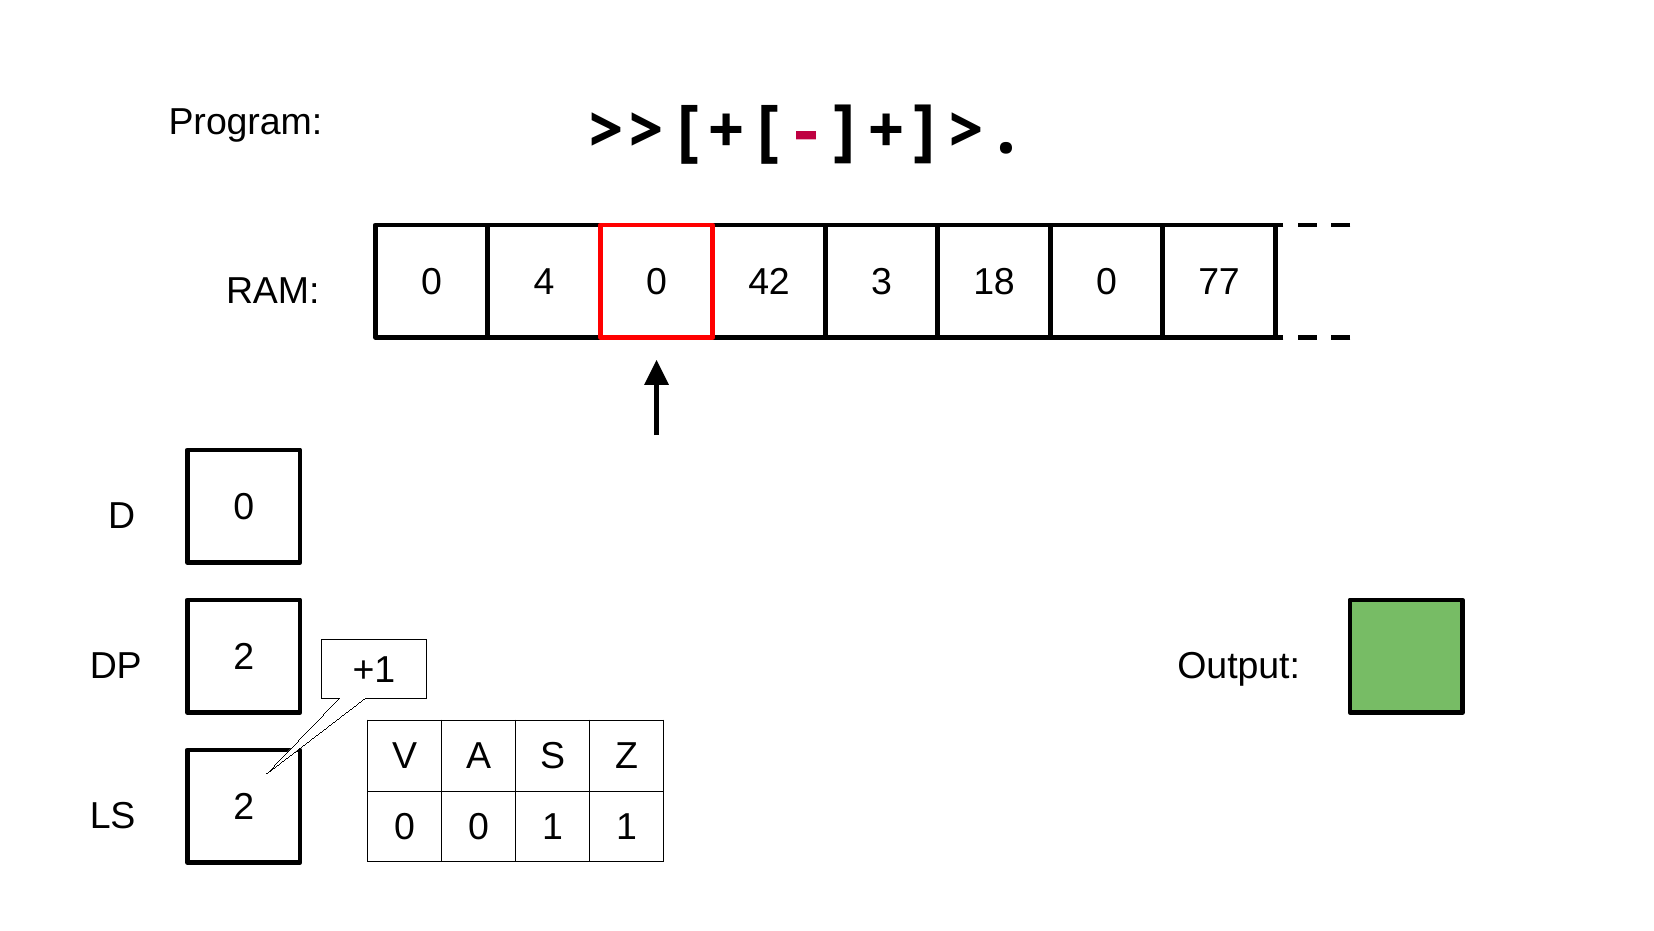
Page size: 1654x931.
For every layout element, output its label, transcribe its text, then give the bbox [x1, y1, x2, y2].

text_box 3 [825, 224, 937, 338]
text_box 0 [375, 224, 487, 338]
text_box LS [75, 787, 151, 845]
text_box 0 [1050, 224, 1162, 338]
text_box 2 [187, 599, 300, 713]
table_header Z [590, 721, 663, 791]
text_box 4 [487, 224, 600, 338]
text_box >>[+[-]+]>. [337, 75, 1276, 168]
text_box 77 [1162, 224, 1276, 338]
text_box 18 [937, 224, 1050, 338]
text_box 0 [600, 224, 713, 338]
text_box Output: [1162, 637, 1336, 737]
text_box [1349, 599, 1463, 713]
table_cell 1 [516, 792, 589, 861]
text_box Program: [153, 93, 337, 151]
text_box +1 [266, 639, 427, 774]
text_box 42 [713, 224, 825, 338]
text_box 0 [187, 449, 300, 563]
table_cell 1 [590, 792, 663, 861]
table_header A [442, 721, 515, 791]
table_cell 0 [368, 792, 441, 861]
text_box 2 [187, 749, 300, 863]
table_header V [368, 721, 441, 791]
text_box RAM: [211, 262, 362, 362]
table_header S [516, 721, 589, 791]
text_box DP [75, 637, 157, 695]
text_box D [93, 487, 151, 545]
table_cell 0 [442, 792, 515, 861]
